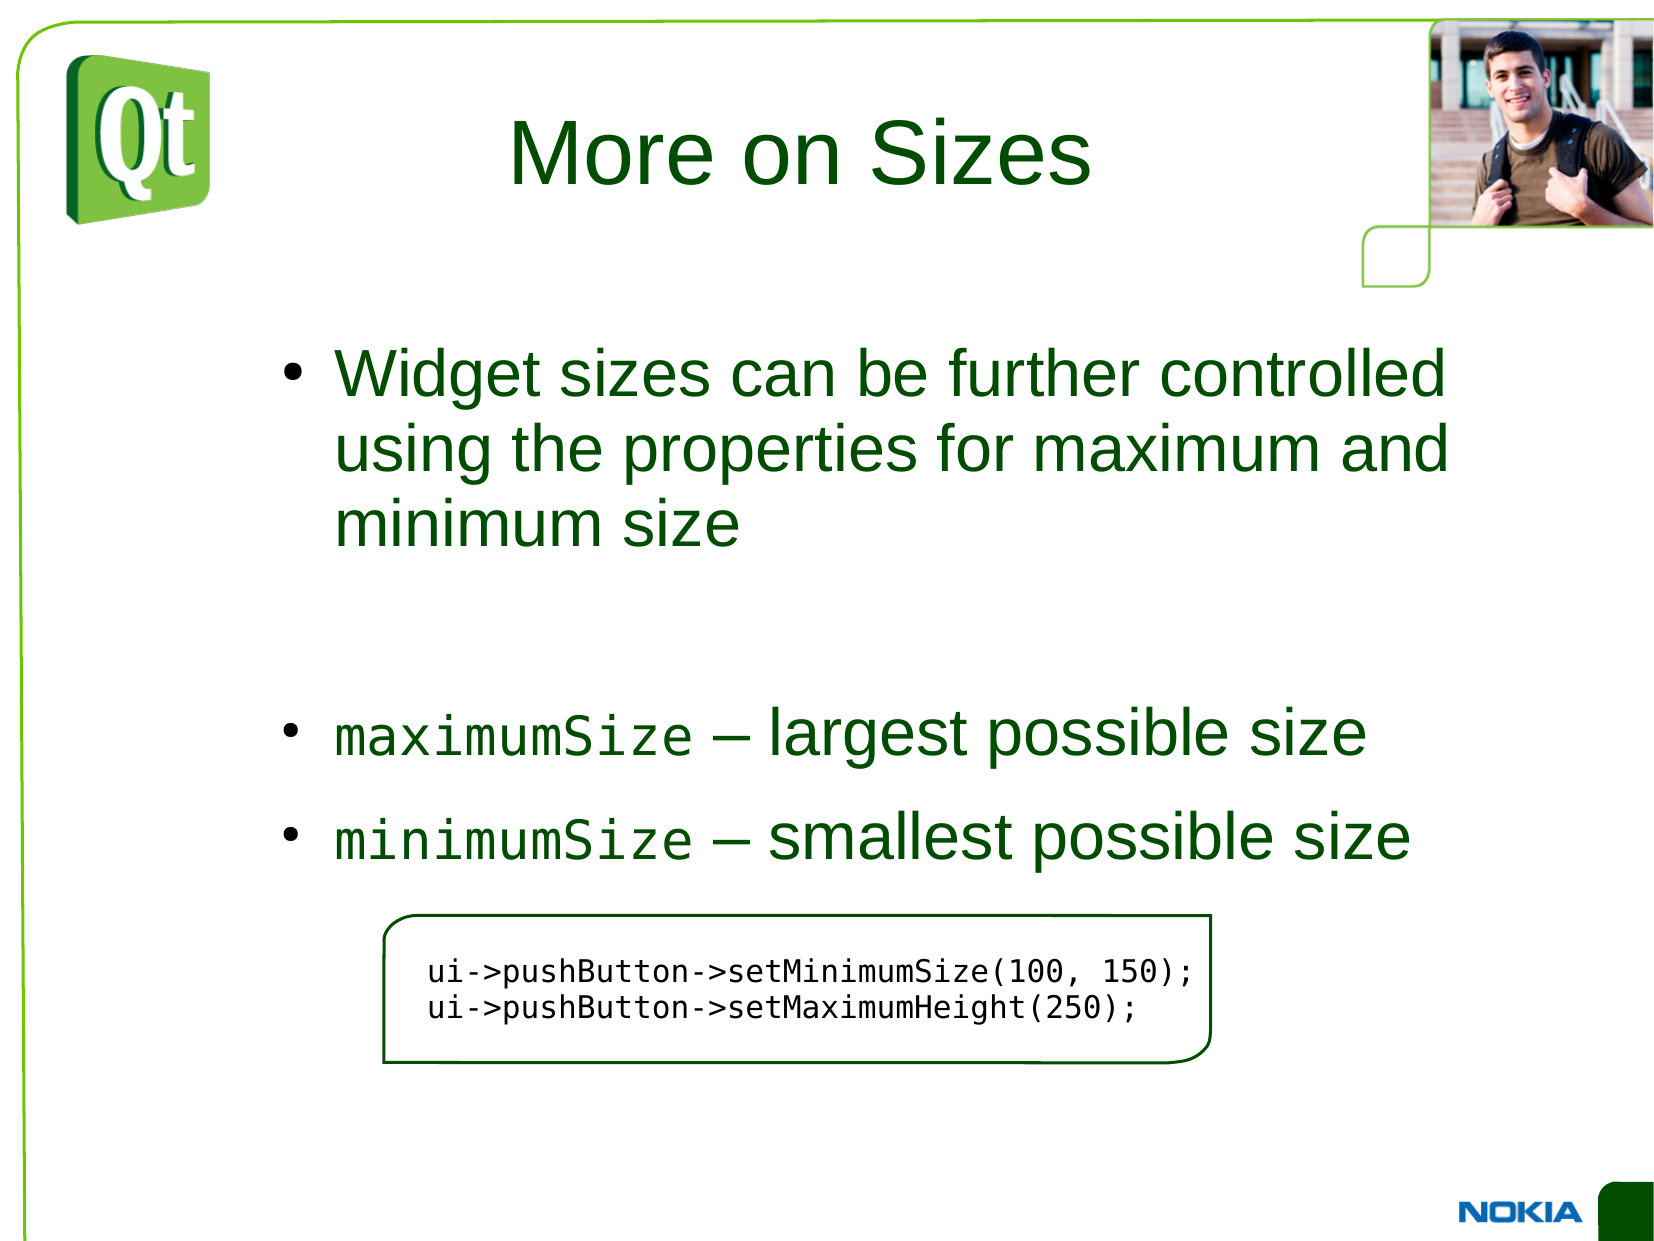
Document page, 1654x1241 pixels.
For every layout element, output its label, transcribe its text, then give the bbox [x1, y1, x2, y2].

title More on Sizes [263, 49, 1338, 257]
text_box ui->pushButton->setMinimumSize(100, 150); ui->pushButton->setMaximumHeight(250); [412, 946, 1209, 1034]
list Widget sizes can be further controlled using the properties for maximum and minimum size maximumSize – largest possible size minimumSize – smallest possible size [263, 336, 1582, 1100]
picture [1338, 7, 1654, 308]
picture [1459, 1201, 1583, 1223]
picture [66, 55, 210, 225]
